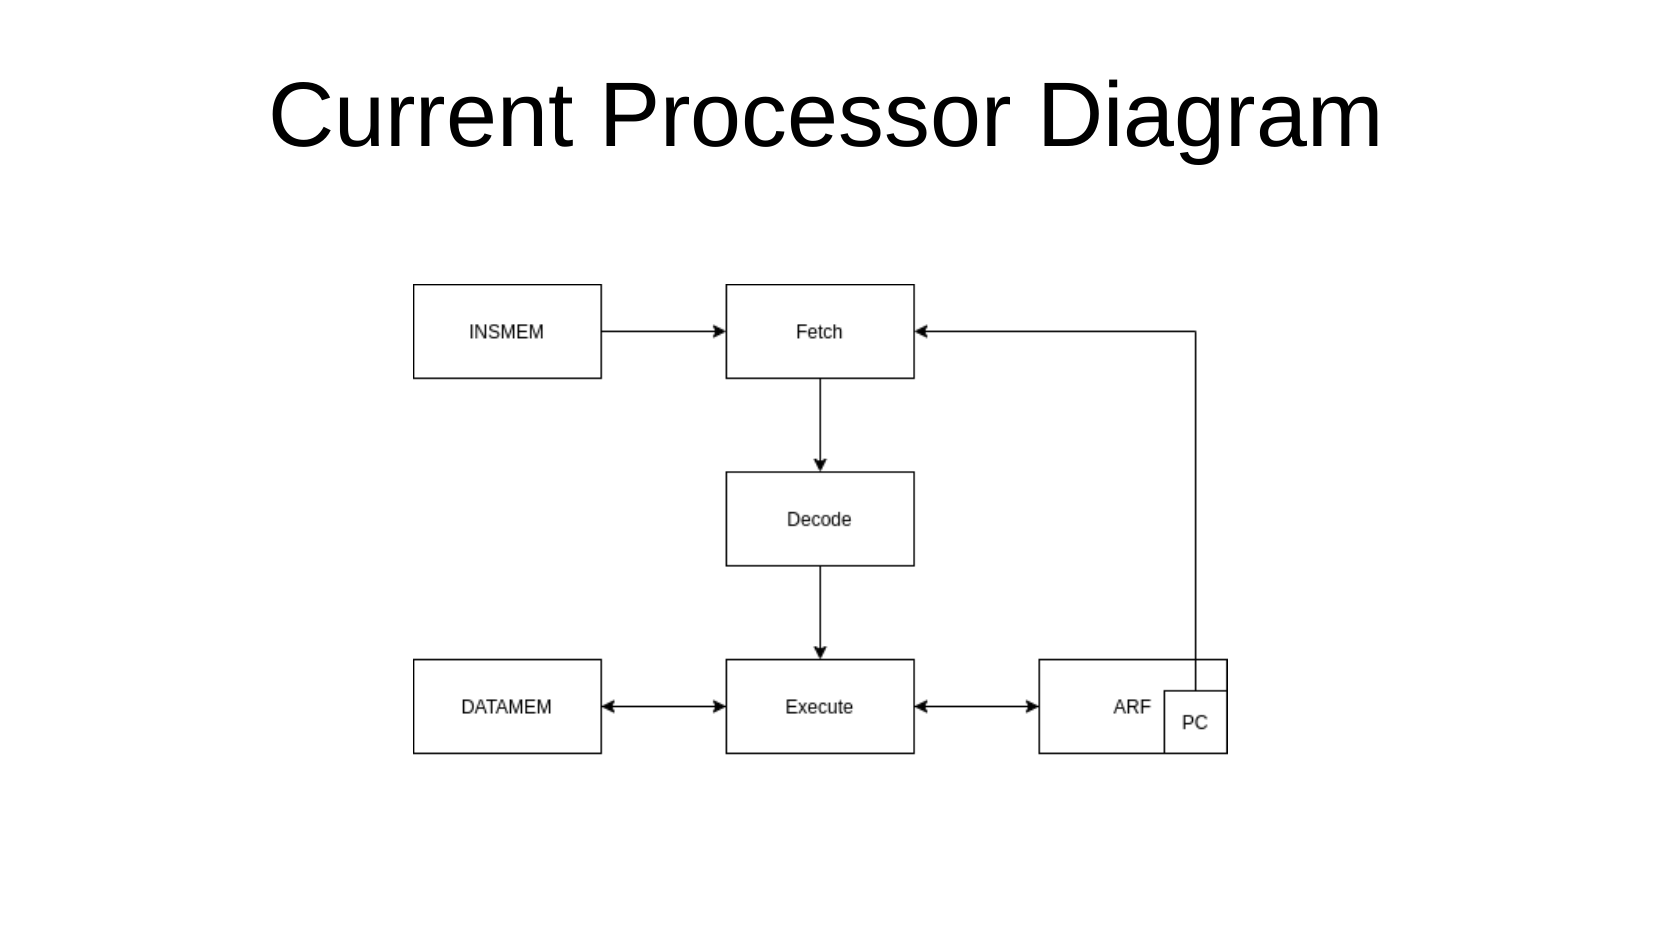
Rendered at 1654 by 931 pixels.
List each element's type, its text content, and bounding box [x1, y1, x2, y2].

picture [413, 284, 1228, 756]
title Current Processor Diagram [82, 37, 1571, 193]
